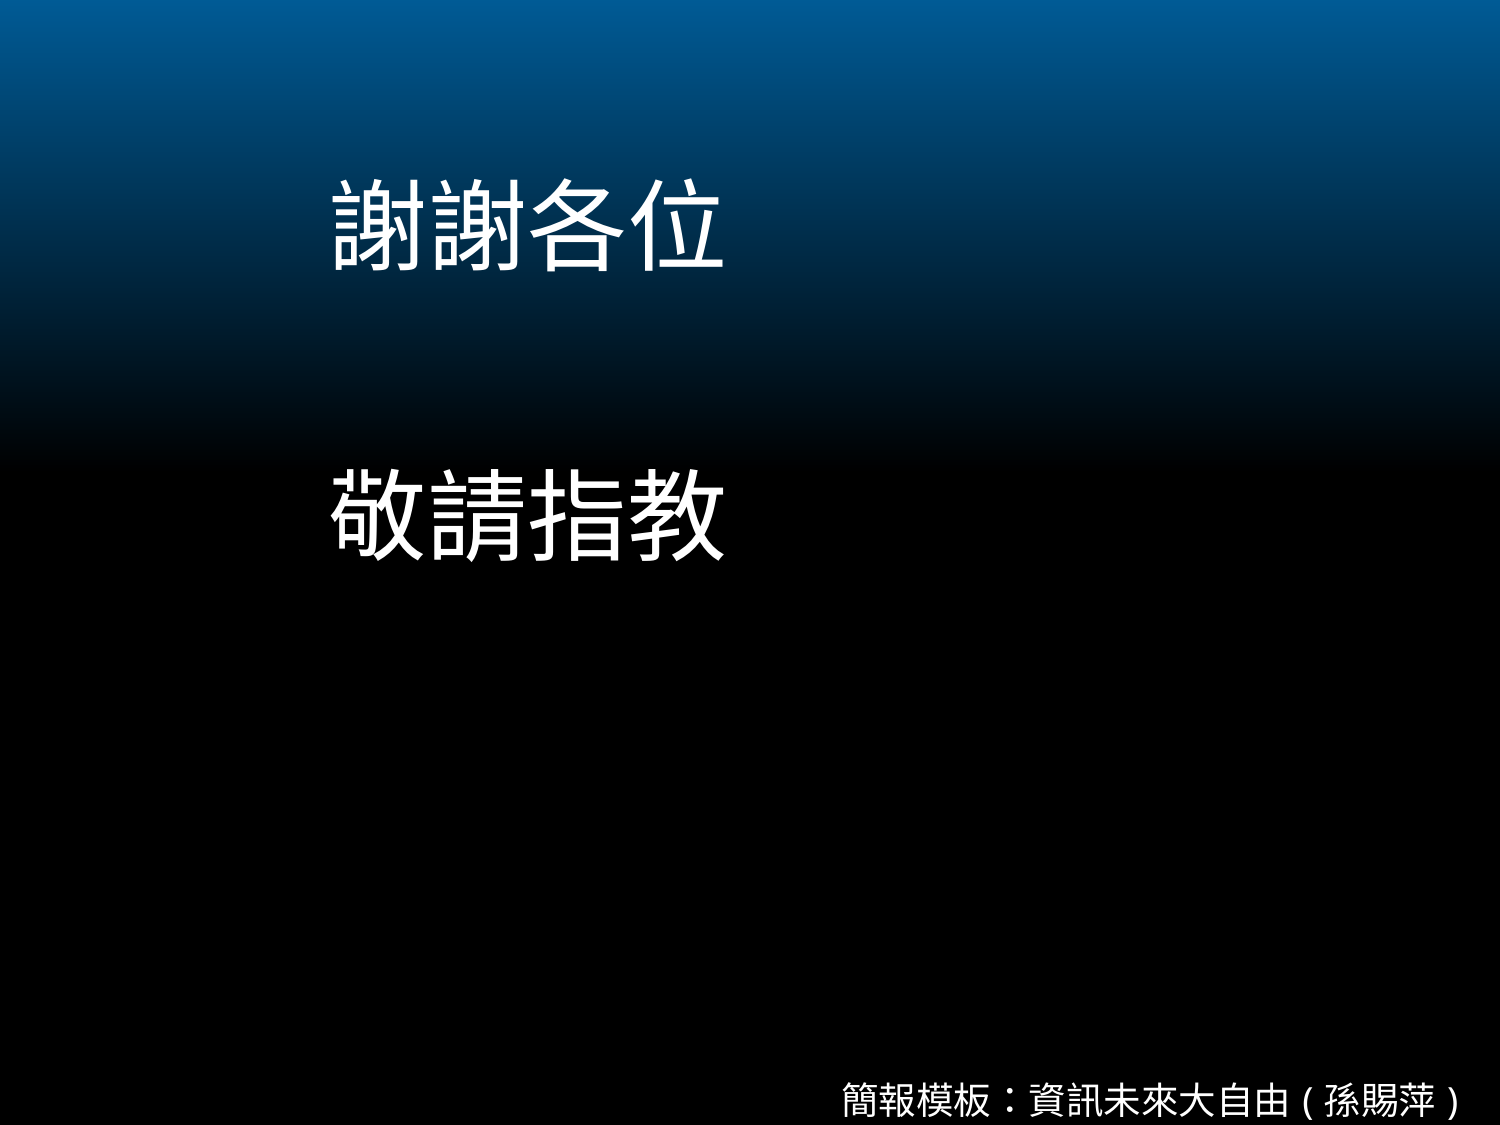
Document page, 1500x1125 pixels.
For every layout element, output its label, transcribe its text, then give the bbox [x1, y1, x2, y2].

title 謝謝各位 敬請指教 [312, 207, 934, 523]
text_box 簡報模板：資訊未來大自由(孫賜萍) [826, 1062, 1500, 1125]
